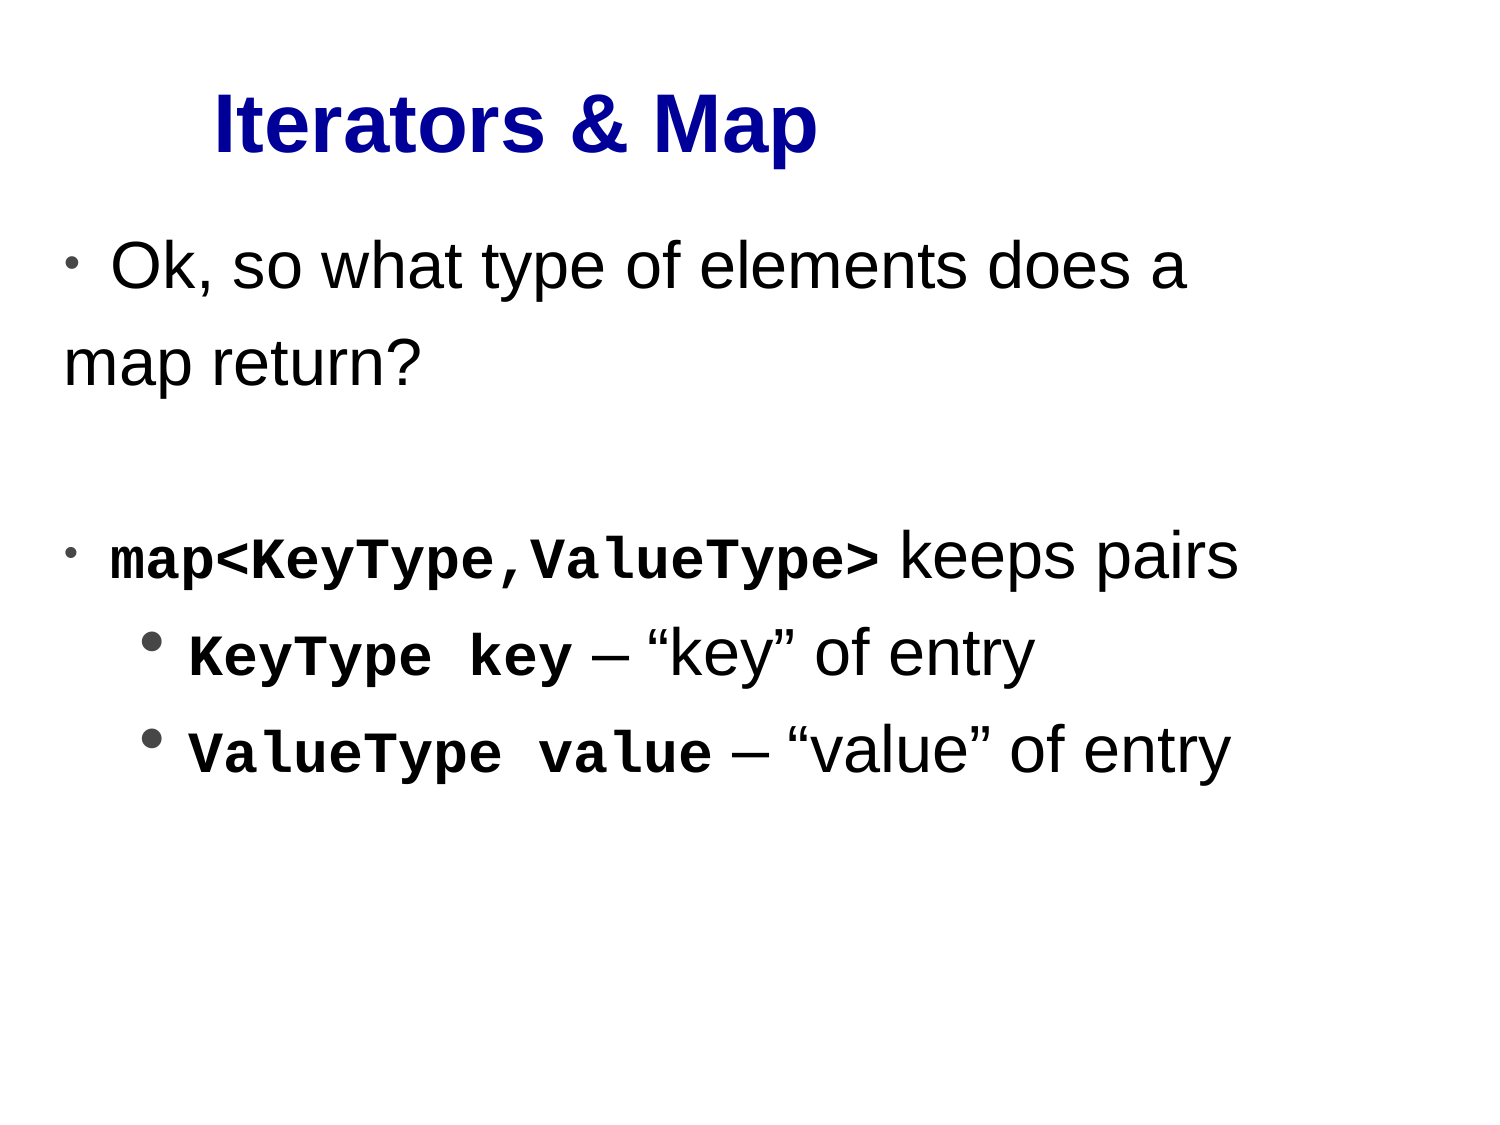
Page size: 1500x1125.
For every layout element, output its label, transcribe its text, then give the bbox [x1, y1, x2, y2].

list Ok, so what type of elements does a map return? map<KeyType,ValueType> keeps pairs KeyType key – “key” of entry ValueType value – “value” of entry [49, 215, 1264, 868]
title Iterators & Map [198, 17, 1468, 220]
